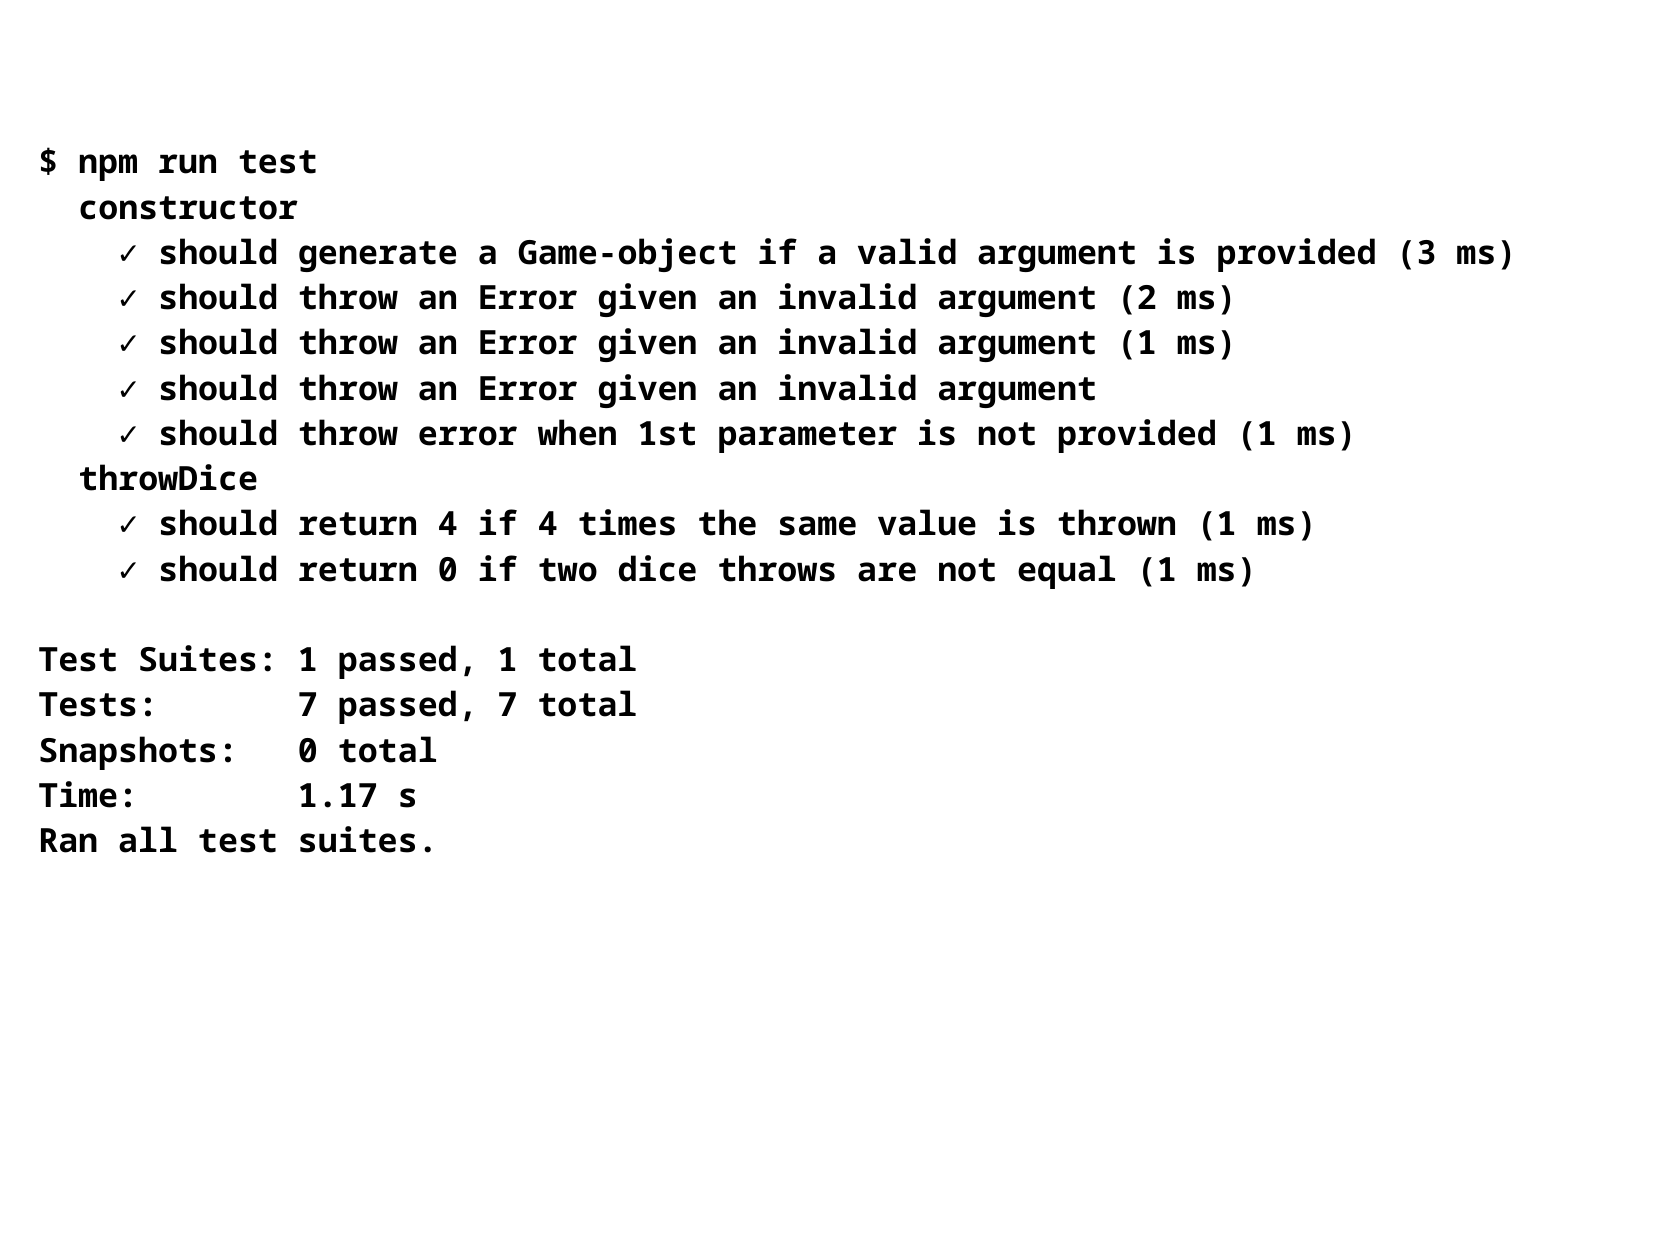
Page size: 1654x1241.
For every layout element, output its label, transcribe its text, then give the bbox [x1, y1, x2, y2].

text_box $ npm run test constructor ✓ should generate a Game-object if a valid argument is provided (3 ms) ✓ should throw an Error given an invalid argument (2 ms) ✓ should throw an Error given an invalid argument (1 ms) ✓ should throw an Error given an invalid argument ✓ should throw error when 1st parameter is not provided (1 ms) throwDice ✓ should return 4 if 4 times the same value is thrown (1 ms) ✓ should return 0 if two dice throws are not equal (1 ms) Test Suites: 1 passed, 1 total Tests: 7 passed, 7 total Snapshots: 0 total Time: 1.17 s Ran all test suites. [23, 131, 1654, 863]
